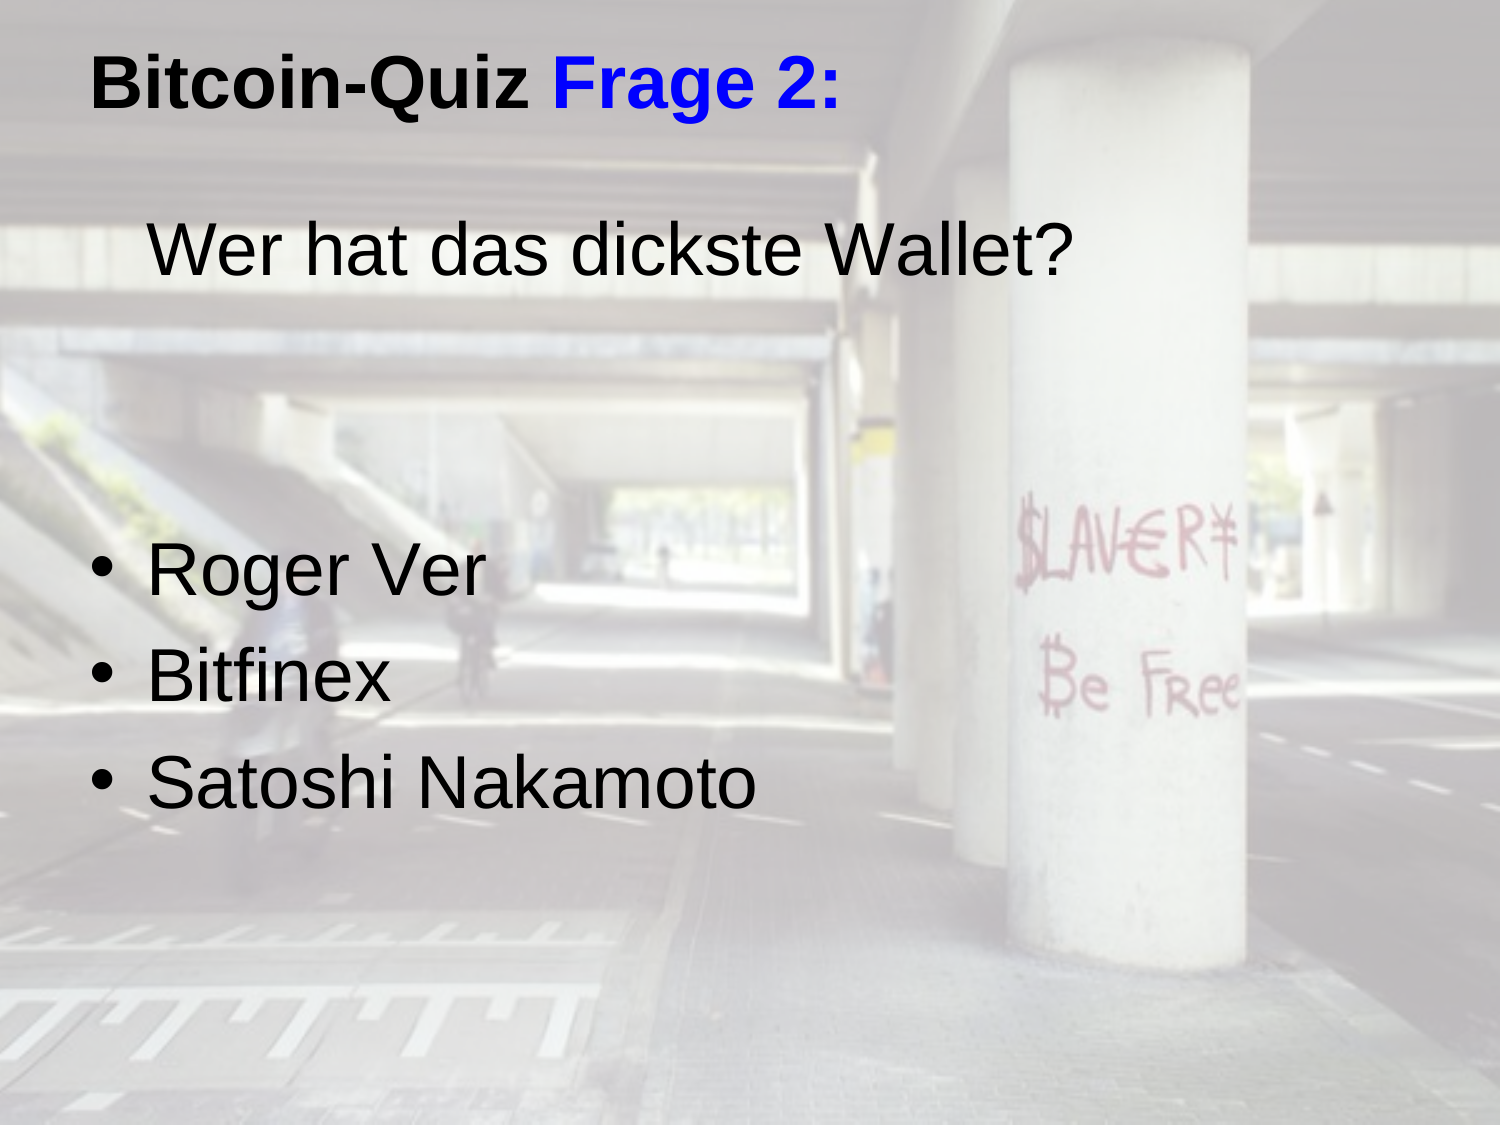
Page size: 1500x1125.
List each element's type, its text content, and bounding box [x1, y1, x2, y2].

title Bitcoin-Quiz Frage 2: [75, 26, 1426, 132]
list Wer hat das dickste Wallet? Roger Ver Bitfinex Satoshi Nakamoto [75, 192, 1426, 1006]
